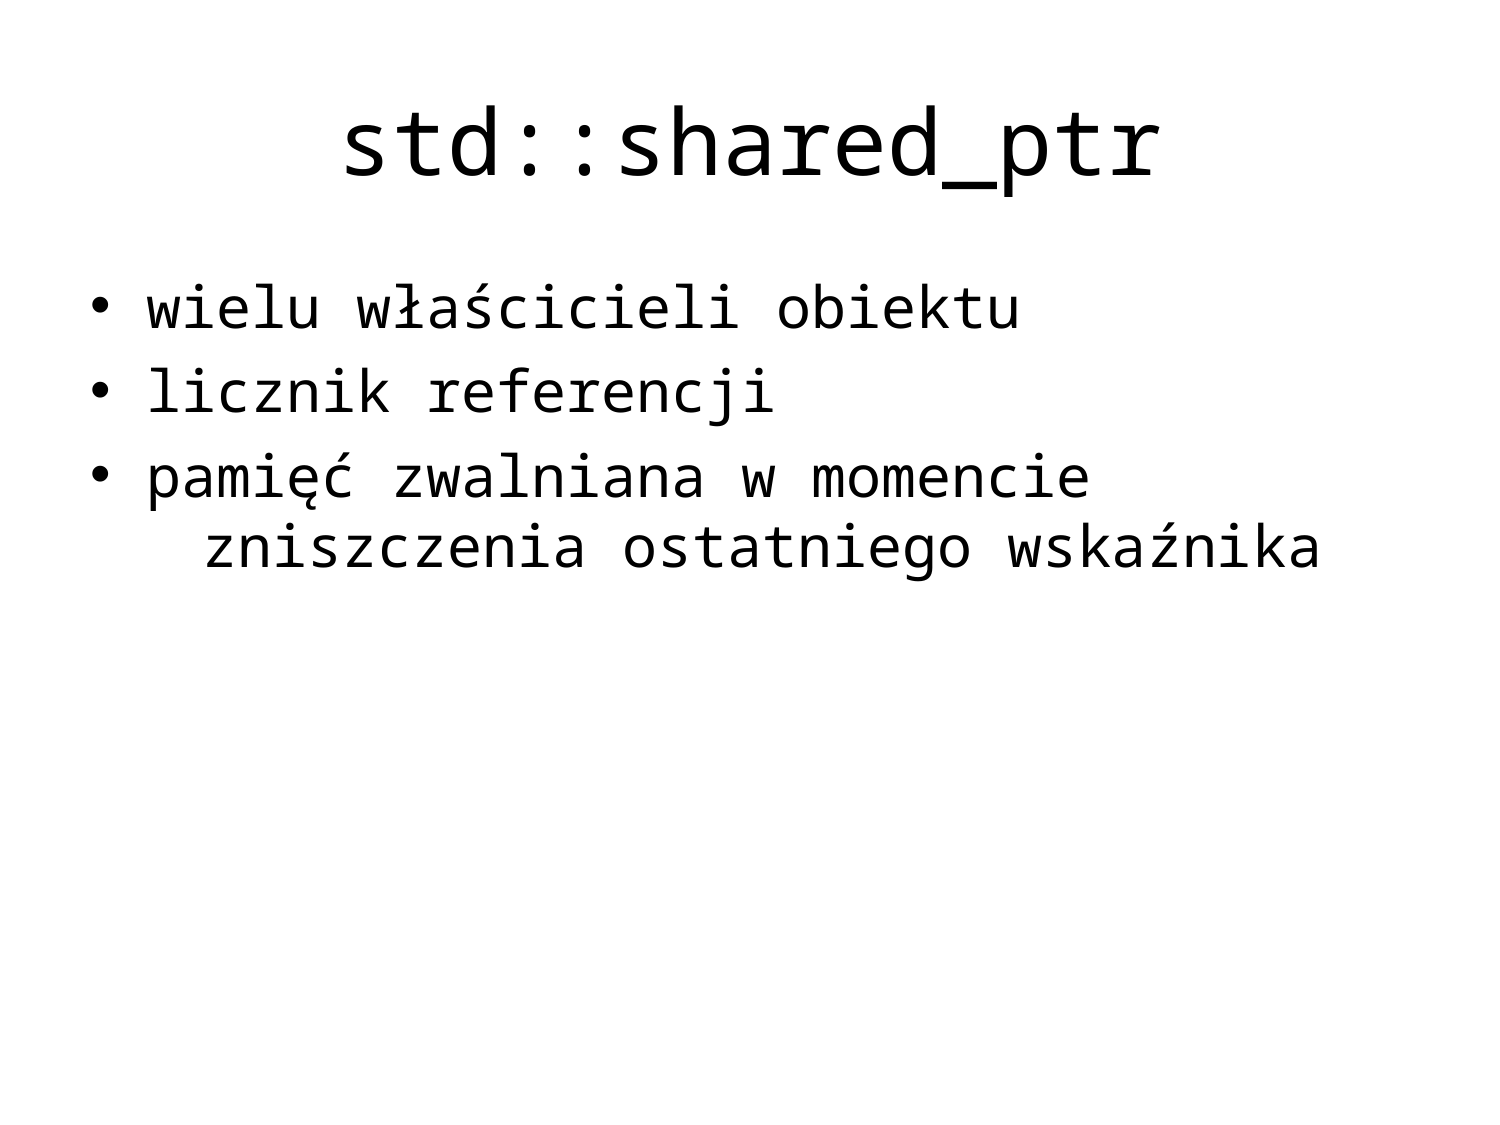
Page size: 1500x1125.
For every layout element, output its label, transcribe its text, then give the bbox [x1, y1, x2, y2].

title std::shared_ptr [75, 45, 1426, 233]
list wielu właścicieli obiektu licznik referencji pamięć zwalniana w momencie zniszczenia ostatniego wskaźnika [75, 262, 1426, 1005]
